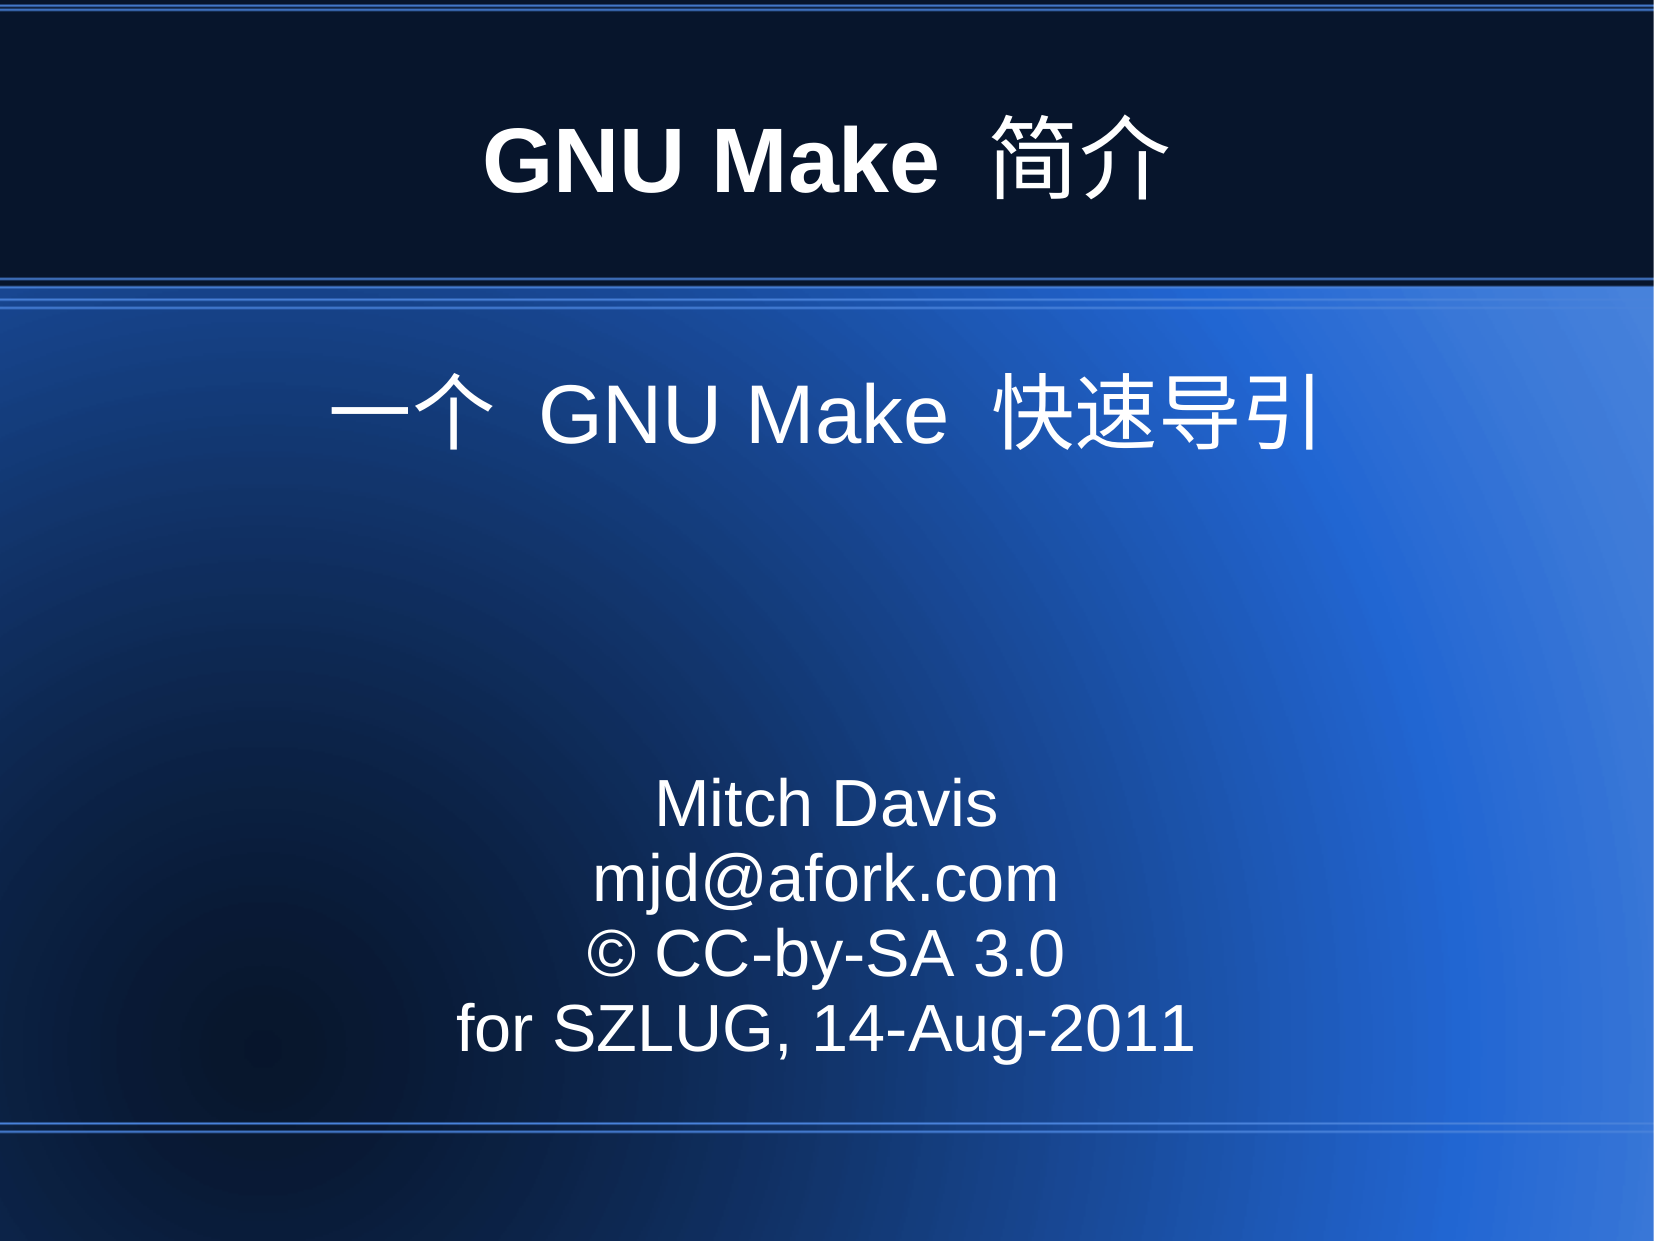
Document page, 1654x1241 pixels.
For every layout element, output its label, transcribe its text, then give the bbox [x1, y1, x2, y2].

picture [0, 0, 1654, 1241]
title GNU Make 简介 [82, 49, 1571, 257]
subtitle 一个 GNU Make 快速导引 Mitch Davis mjd@afork.com © CC-by-SA 3.0 for SZLUG, 14-Aug-2011 [82, 350, 1571, 1062]
